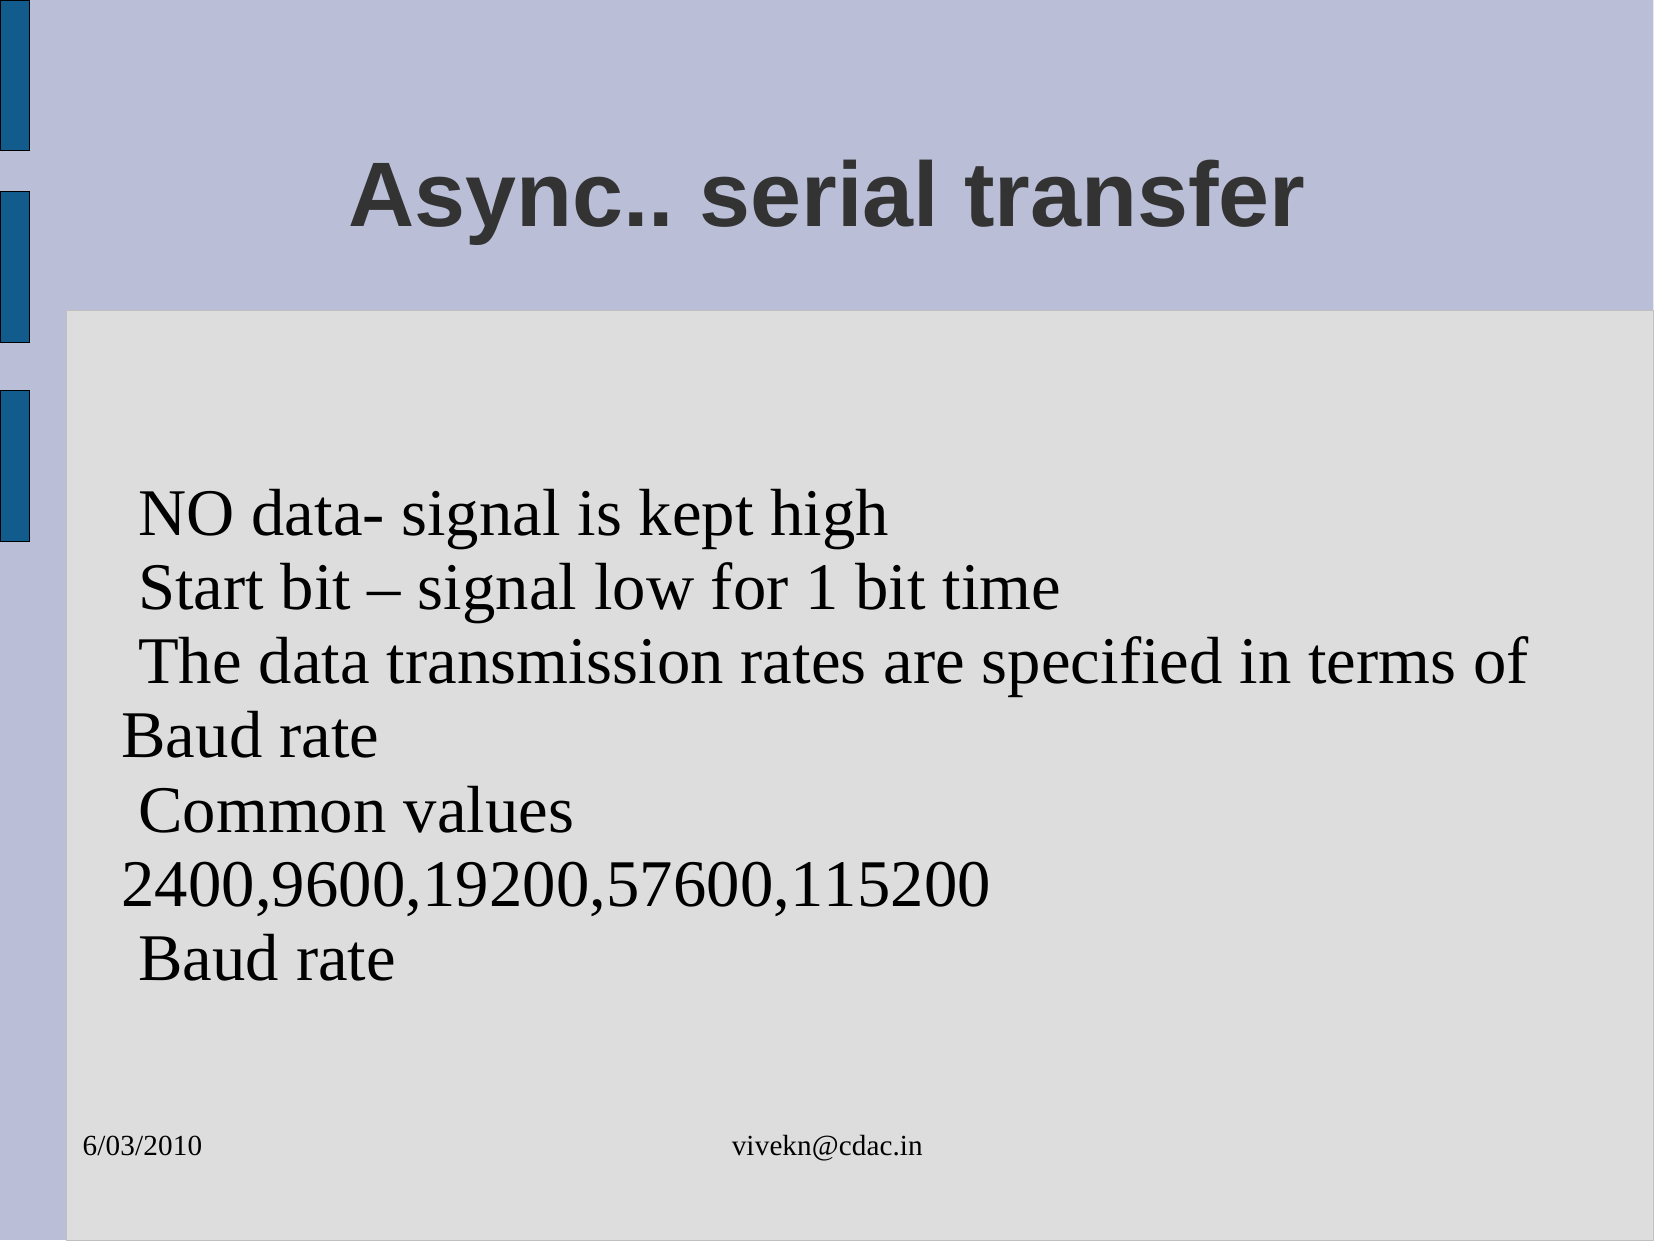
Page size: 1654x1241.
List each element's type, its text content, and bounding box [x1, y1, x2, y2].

subtitle NO data- signal is kept high Start bit – signal low for 1 bit time The data transmission rates are specified in terms of Baud rate Common values 2400,9600,19200,57600,115200 Baud rate [121, 344, 1534, 1127]
title Async.. serial transfer [121, 91, 1534, 299]
